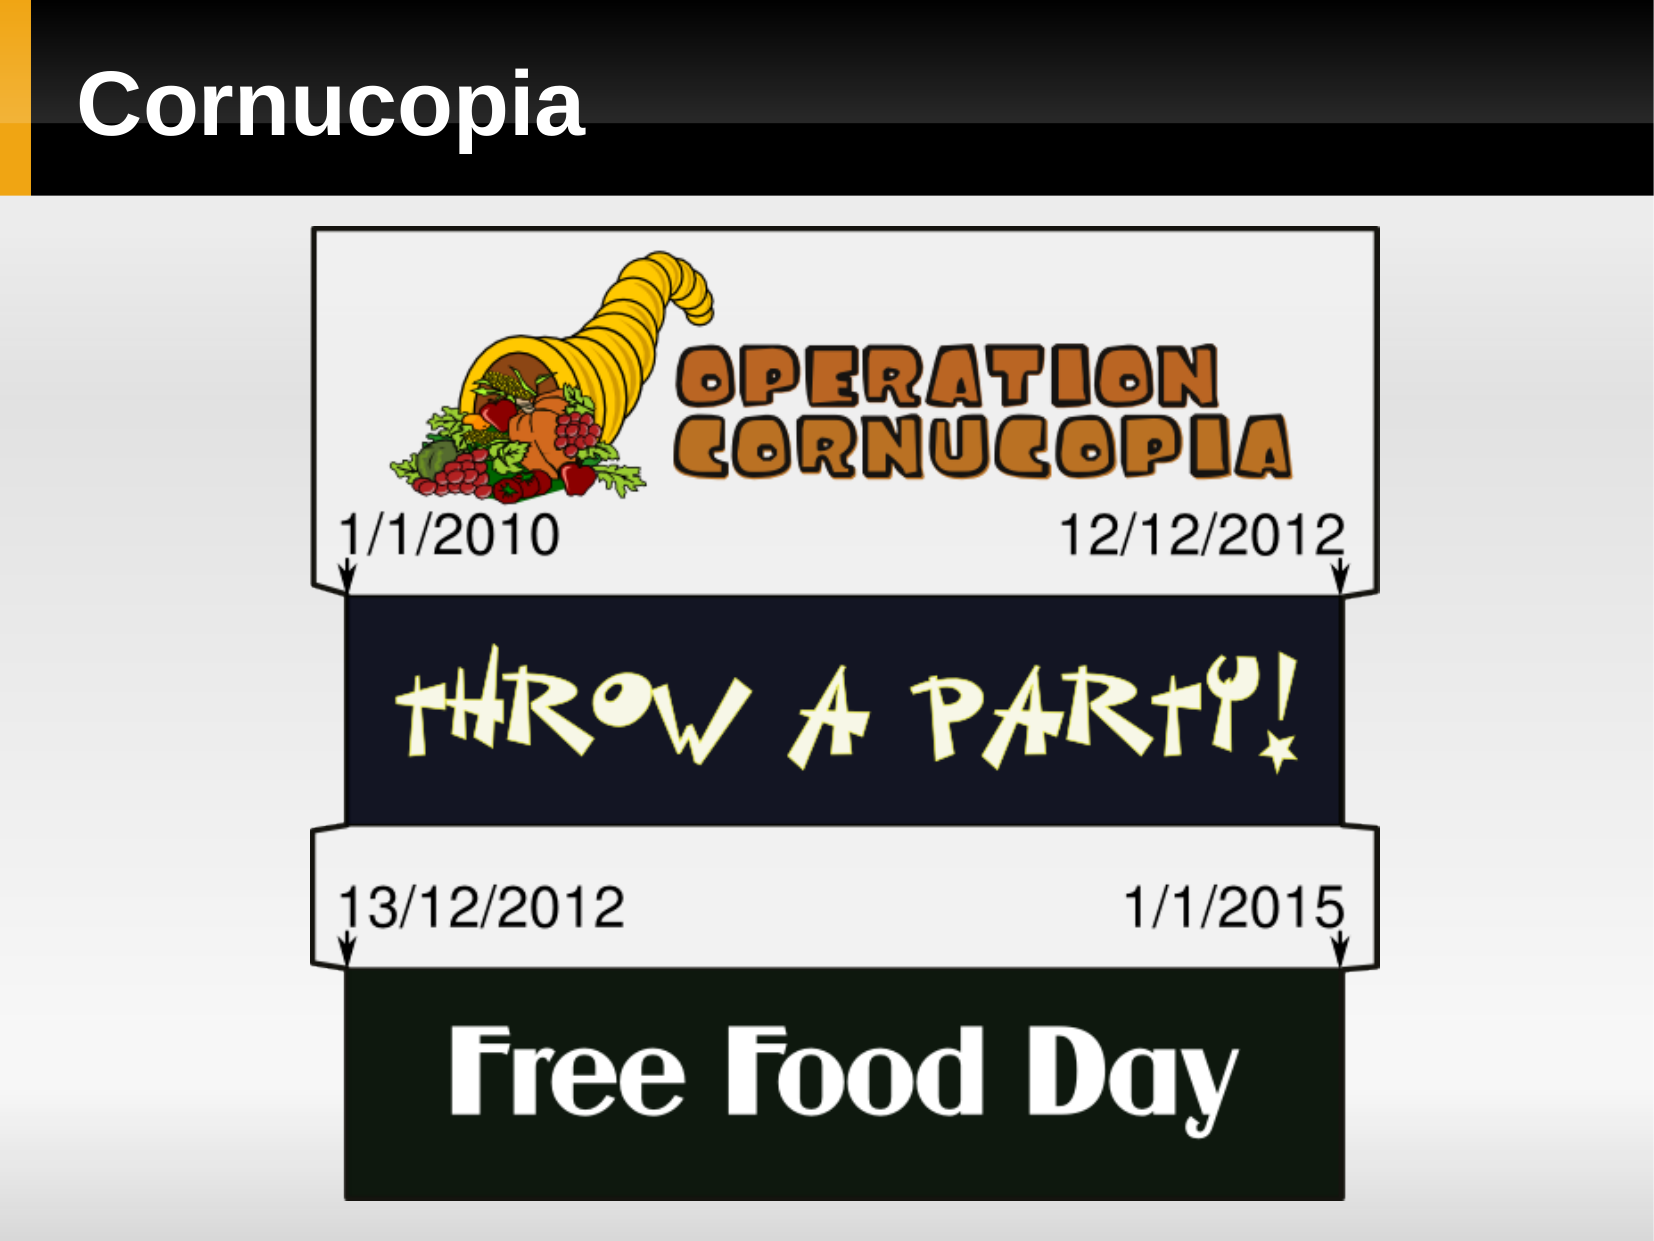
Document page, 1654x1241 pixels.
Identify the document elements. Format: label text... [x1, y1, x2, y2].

title Cornucopia [76, 7, 1565, 200]
picture [0, 0, 1654, 1241]
